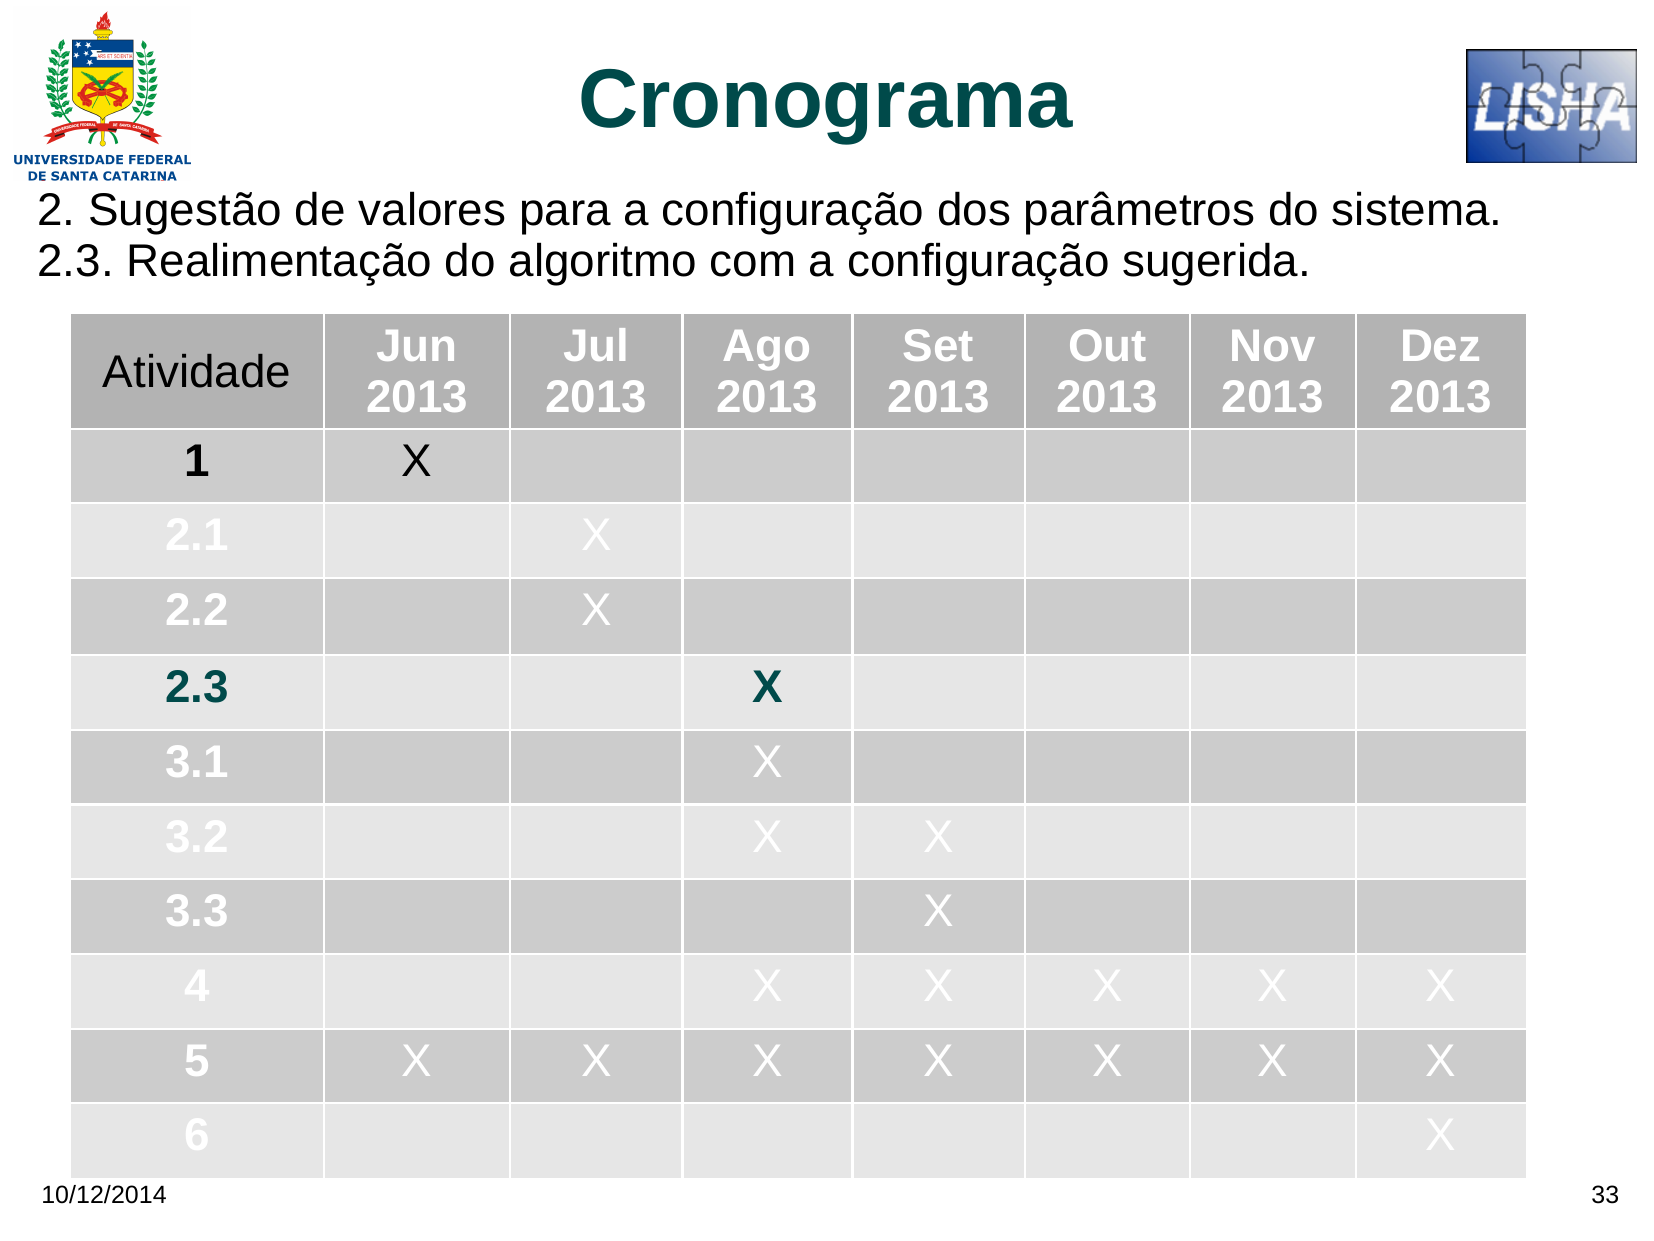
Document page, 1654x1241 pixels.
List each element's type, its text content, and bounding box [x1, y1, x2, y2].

table_cell [854, 656, 1024, 729]
table_cell X [1191, 955, 1355, 1028]
table_cell [684, 504, 851, 577]
table_cell [1026, 731, 1189, 803]
table_cell X [1026, 955, 1189, 1028]
table_cell [511, 1104, 681, 1178]
table_cell [1191, 656, 1355, 729]
table_cell 2.3 [71, 656, 323, 729]
table_cell [1026, 579, 1189, 654]
table_cell [1357, 504, 1526, 577]
table_cell [684, 430, 851, 502]
table_cell [854, 579, 1024, 654]
table_cell [1357, 880, 1526, 953]
table_cell X [854, 806, 1024, 878]
table_header Dez 2013 [1357, 314, 1526, 428]
table_cell [511, 880, 681, 953]
table_cell X [1357, 1030, 1526, 1102]
table_cell X [854, 1030, 1024, 1102]
table_cell X [1357, 955, 1526, 1028]
table_cell [511, 731, 681, 803]
table_cell [1191, 880, 1355, 953]
table_cell 4 [71, 955, 323, 1028]
table_cell [1191, 806, 1355, 878]
table_cell [511, 955, 681, 1028]
table_cell 2.1 [71, 504, 323, 577]
table_cell [854, 504, 1024, 577]
table_cell 6 [71, 1104, 323, 1178]
table_cell [1026, 430, 1189, 502]
table_cell [325, 731, 509, 803]
table_cell 3.3 [71, 880, 323, 953]
table_cell [1357, 656, 1526, 729]
table_cell X [511, 1030, 681, 1102]
table_cell [684, 1104, 851, 1178]
table_cell [684, 880, 851, 953]
table_cell X [854, 880, 1024, 953]
table_cell 2.2 [71, 579, 323, 654]
table_cell [1357, 806, 1526, 878]
table_header Jun 2013 [325, 314, 509, 428]
table_cell [854, 1104, 1024, 1178]
table_cell [1357, 430, 1526, 502]
table_header Set 2013 [854, 314, 1024, 428]
picture [13, 6, 191, 181]
table_cell [1357, 731, 1526, 803]
table_cell X [1026, 1030, 1189, 1102]
table_header Ago 2013 [684, 314, 851, 428]
table_cell [1357, 579, 1526, 654]
table_cell X [1357, 1104, 1526, 1178]
table_cell [684, 579, 851, 654]
table_cell [1026, 806, 1189, 878]
table_header Out 2013 [1026, 314, 1189, 428]
table_cell [511, 806, 681, 878]
title Cronograma [190, 27, 1461, 183]
table_cell X [684, 806, 851, 878]
table_cell [325, 579, 509, 654]
table_header Jul 2013 [511, 314, 681, 428]
table_cell X [684, 955, 851, 1028]
table_cell X [325, 430, 509, 502]
table_cell 3.1 [71, 731, 323, 803]
table_cell 3.2 [71, 806, 323, 878]
table_cell [511, 430, 681, 502]
table_cell [854, 731, 1024, 803]
table_cell 1 [71, 430, 323, 502]
table_cell [854, 430, 1024, 502]
table_cell [1026, 504, 1189, 577]
table_cell [1191, 1104, 1355, 1178]
table_cell X [684, 656, 851, 729]
table_cell [325, 656, 509, 729]
table_cell [1191, 731, 1355, 803]
table_cell [1191, 504, 1355, 577]
table_cell X [511, 504, 681, 577]
table_header Nov 2013 [1191, 314, 1355, 428]
table_cell [1026, 880, 1189, 953]
table_cell [511, 656, 681, 729]
picture [1466, 49, 1637, 163]
table_cell [1191, 579, 1355, 654]
table_cell [1026, 656, 1189, 729]
table_cell [325, 1104, 509, 1178]
table_header Atividade [71, 314, 323, 428]
table_cell X [854, 955, 1024, 1028]
table_cell [1191, 430, 1355, 502]
table_cell 5 [71, 1030, 323, 1102]
table_cell X [684, 1030, 851, 1102]
table_cell [1026, 1104, 1189, 1178]
table_cell X [325, 1030, 509, 1102]
table_cell [325, 880, 509, 953]
table_cell [325, 806, 509, 878]
list 2. Sugestão de valores para a configuração dos parâmetros do sistema. 2.3. Realimentação do algoritmo com a configuração sugerida. [37, 183, 1613, 298]
table_cell X [1191, 1030, 1355, 1102]
table_cell [325, 504, 509, 577]
table_cell X [684, 731, 851, 803]
table_cell X [511, 579, 681, 654]
table_cell [325, 955, 509, 1028]
